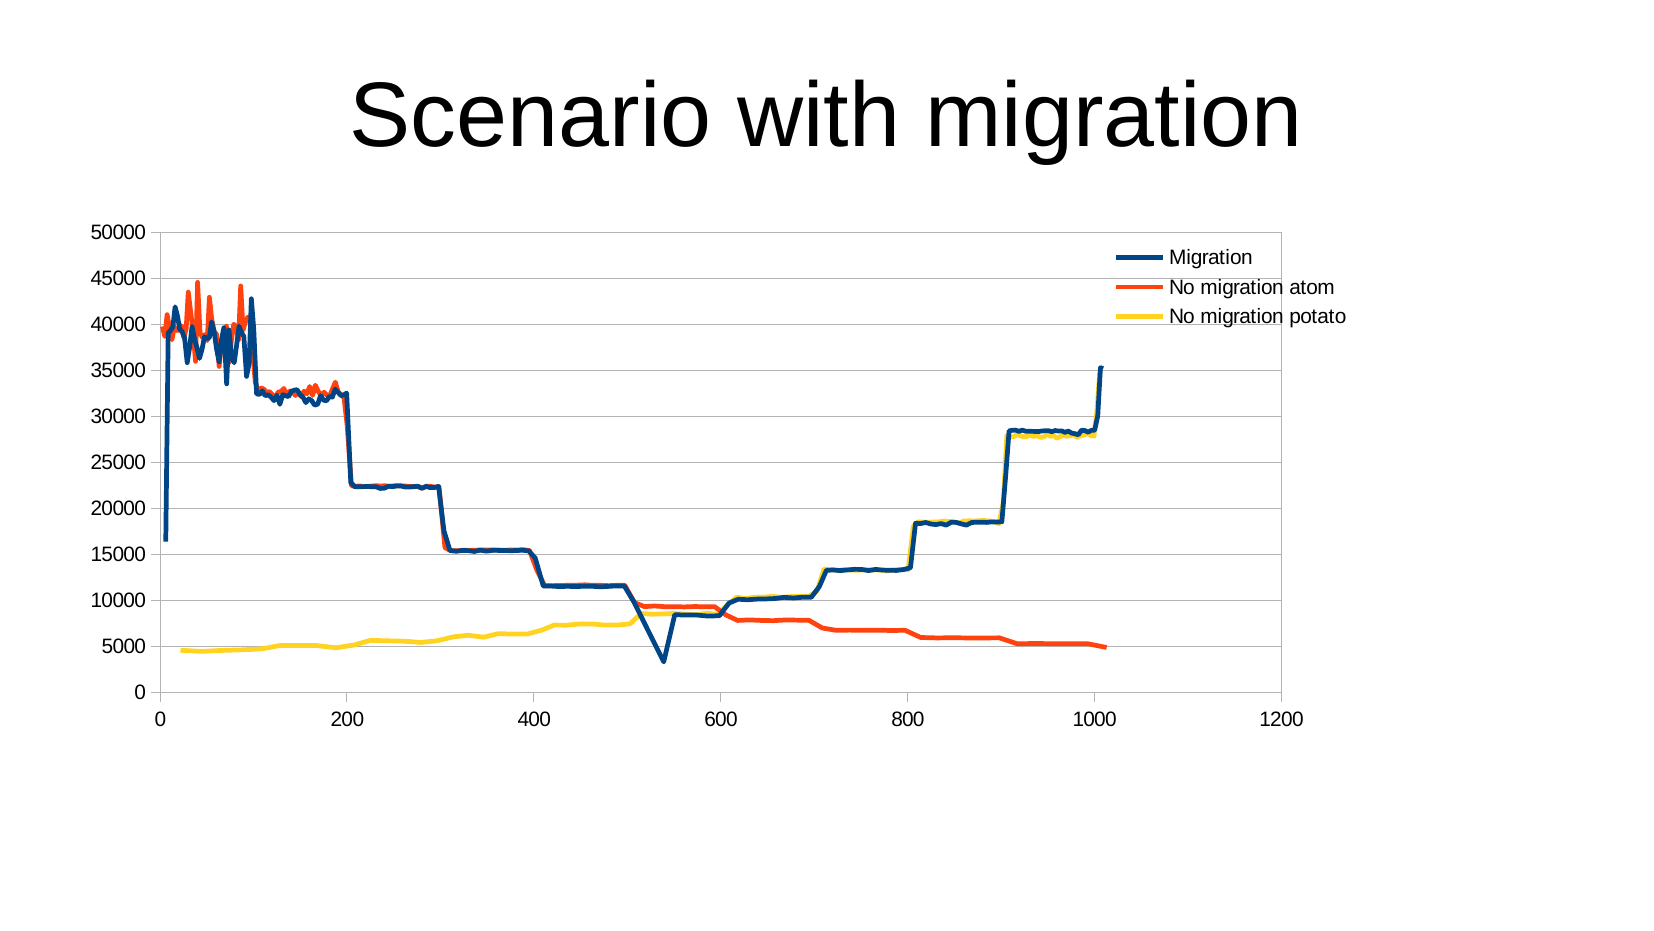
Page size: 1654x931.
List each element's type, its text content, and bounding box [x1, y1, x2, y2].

chart [60, 210, 1590, 742]
title Scenario with migration [82, 37, 1571, 193]
